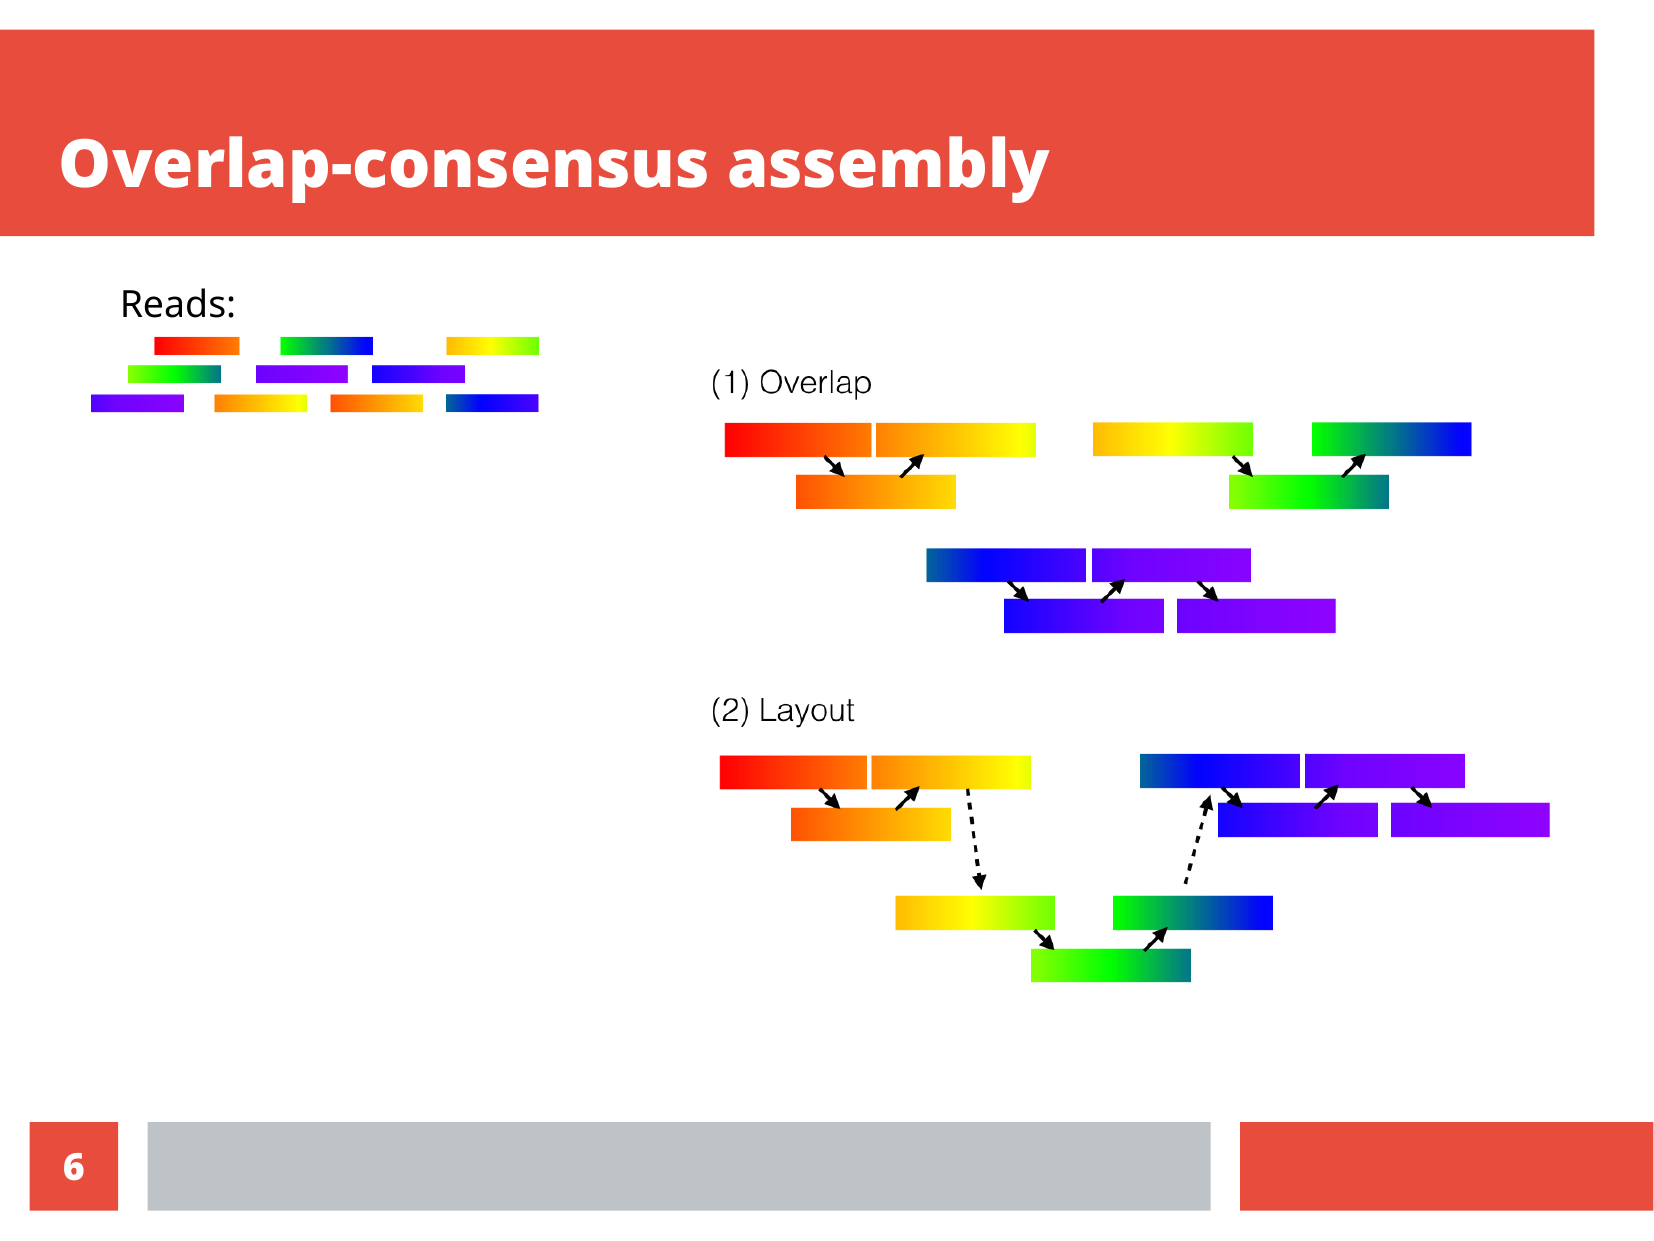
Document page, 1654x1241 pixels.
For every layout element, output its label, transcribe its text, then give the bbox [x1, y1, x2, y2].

picture [643, 344, 1621, 1006]
text_box Reads: [105, 270, 278, 336]
title Overlap-consensus assembly [59, 59, 1595, 207]
picture [60, 329, 593, 424]
